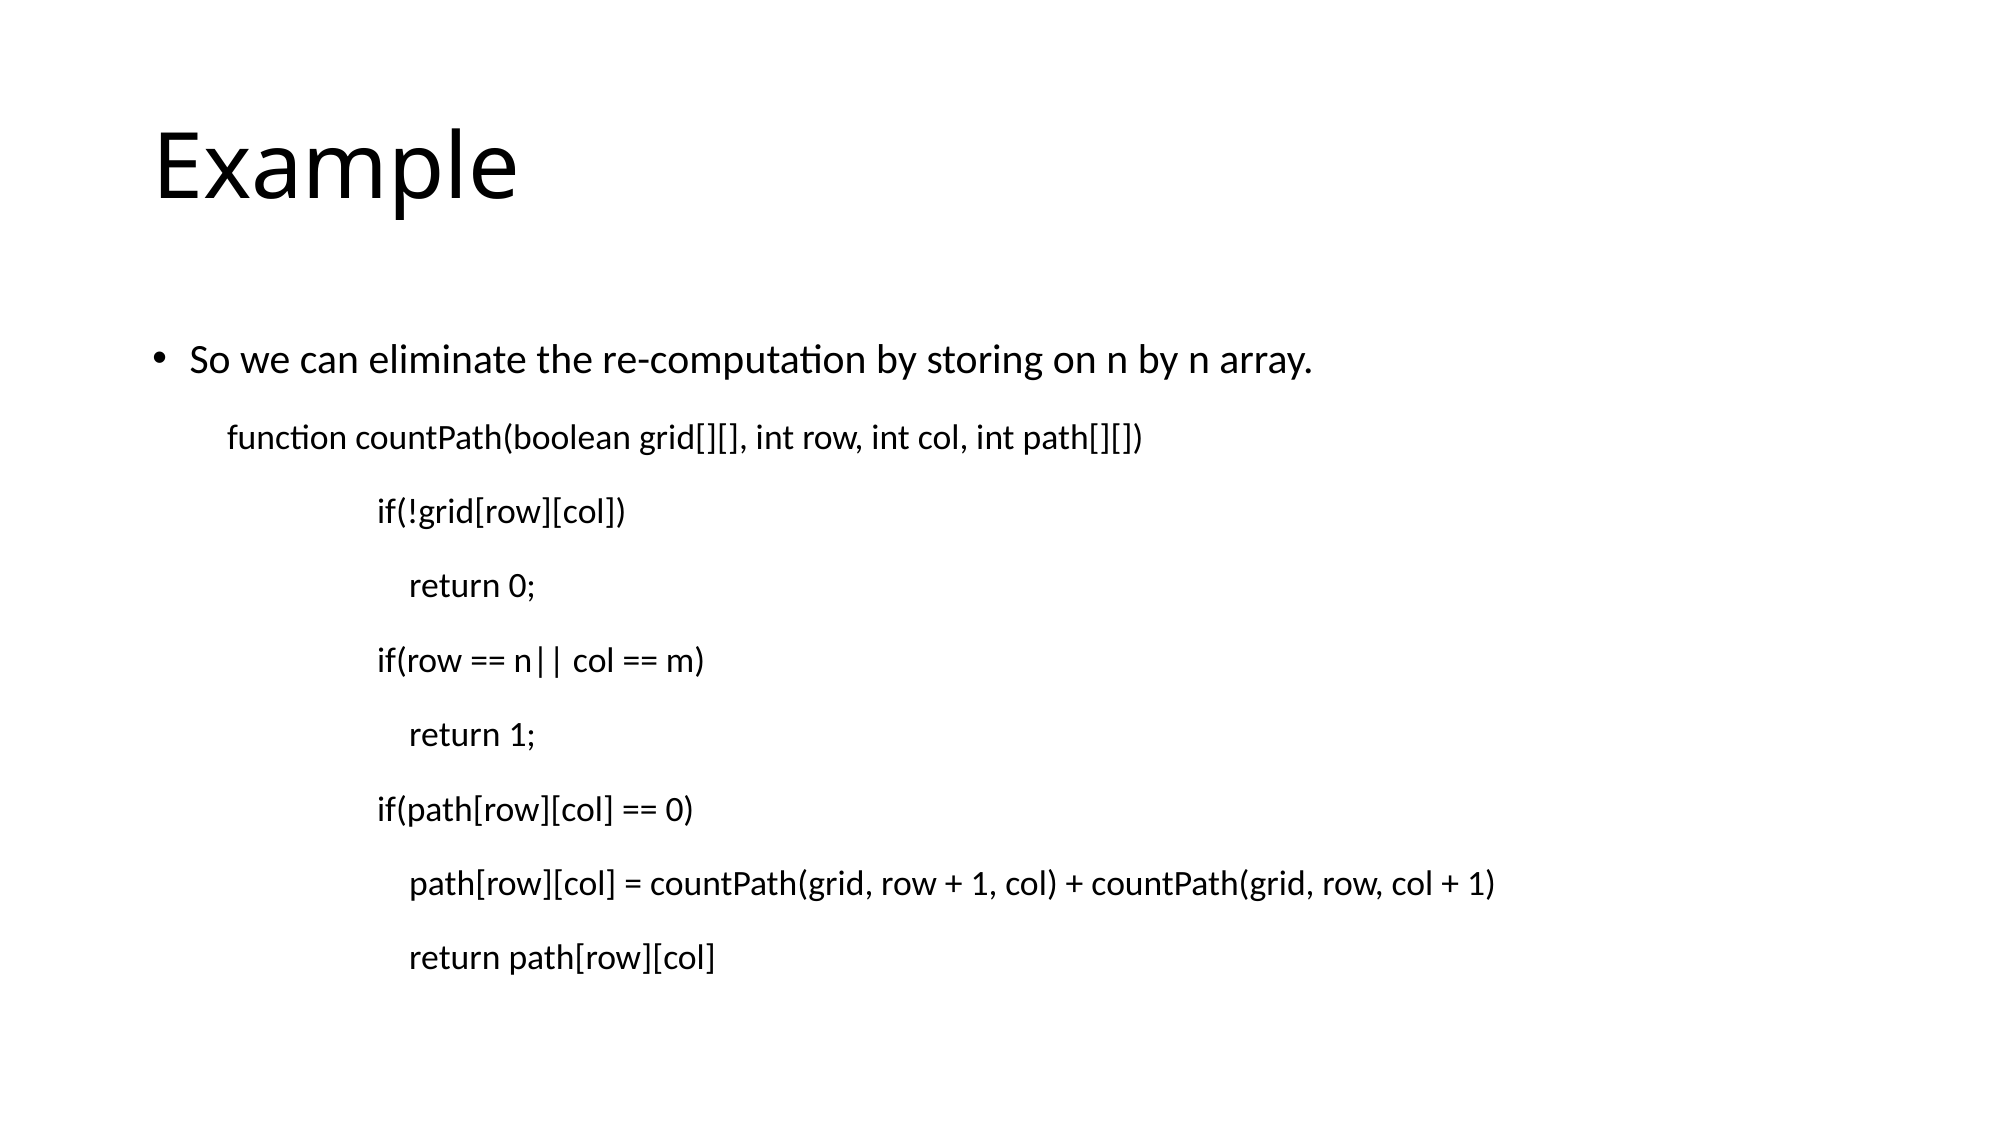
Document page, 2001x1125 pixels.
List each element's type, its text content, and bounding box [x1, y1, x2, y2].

text_box So we can eliminate the re-computation by storing on n by n array. function countPath(boolean grid[][], int row, int col, int path[][]) if(!grid[row][col]) return 0; if(row == n|| col == m) return 1; if(path[row][col] == 0) path[row][col] = countPath(grid, row + 1, col) + countPath(grid, row, col + 1) return path[row][col] [137, 299, 1863, 1014]
text_box Example [137, 59, 1863, 278]
